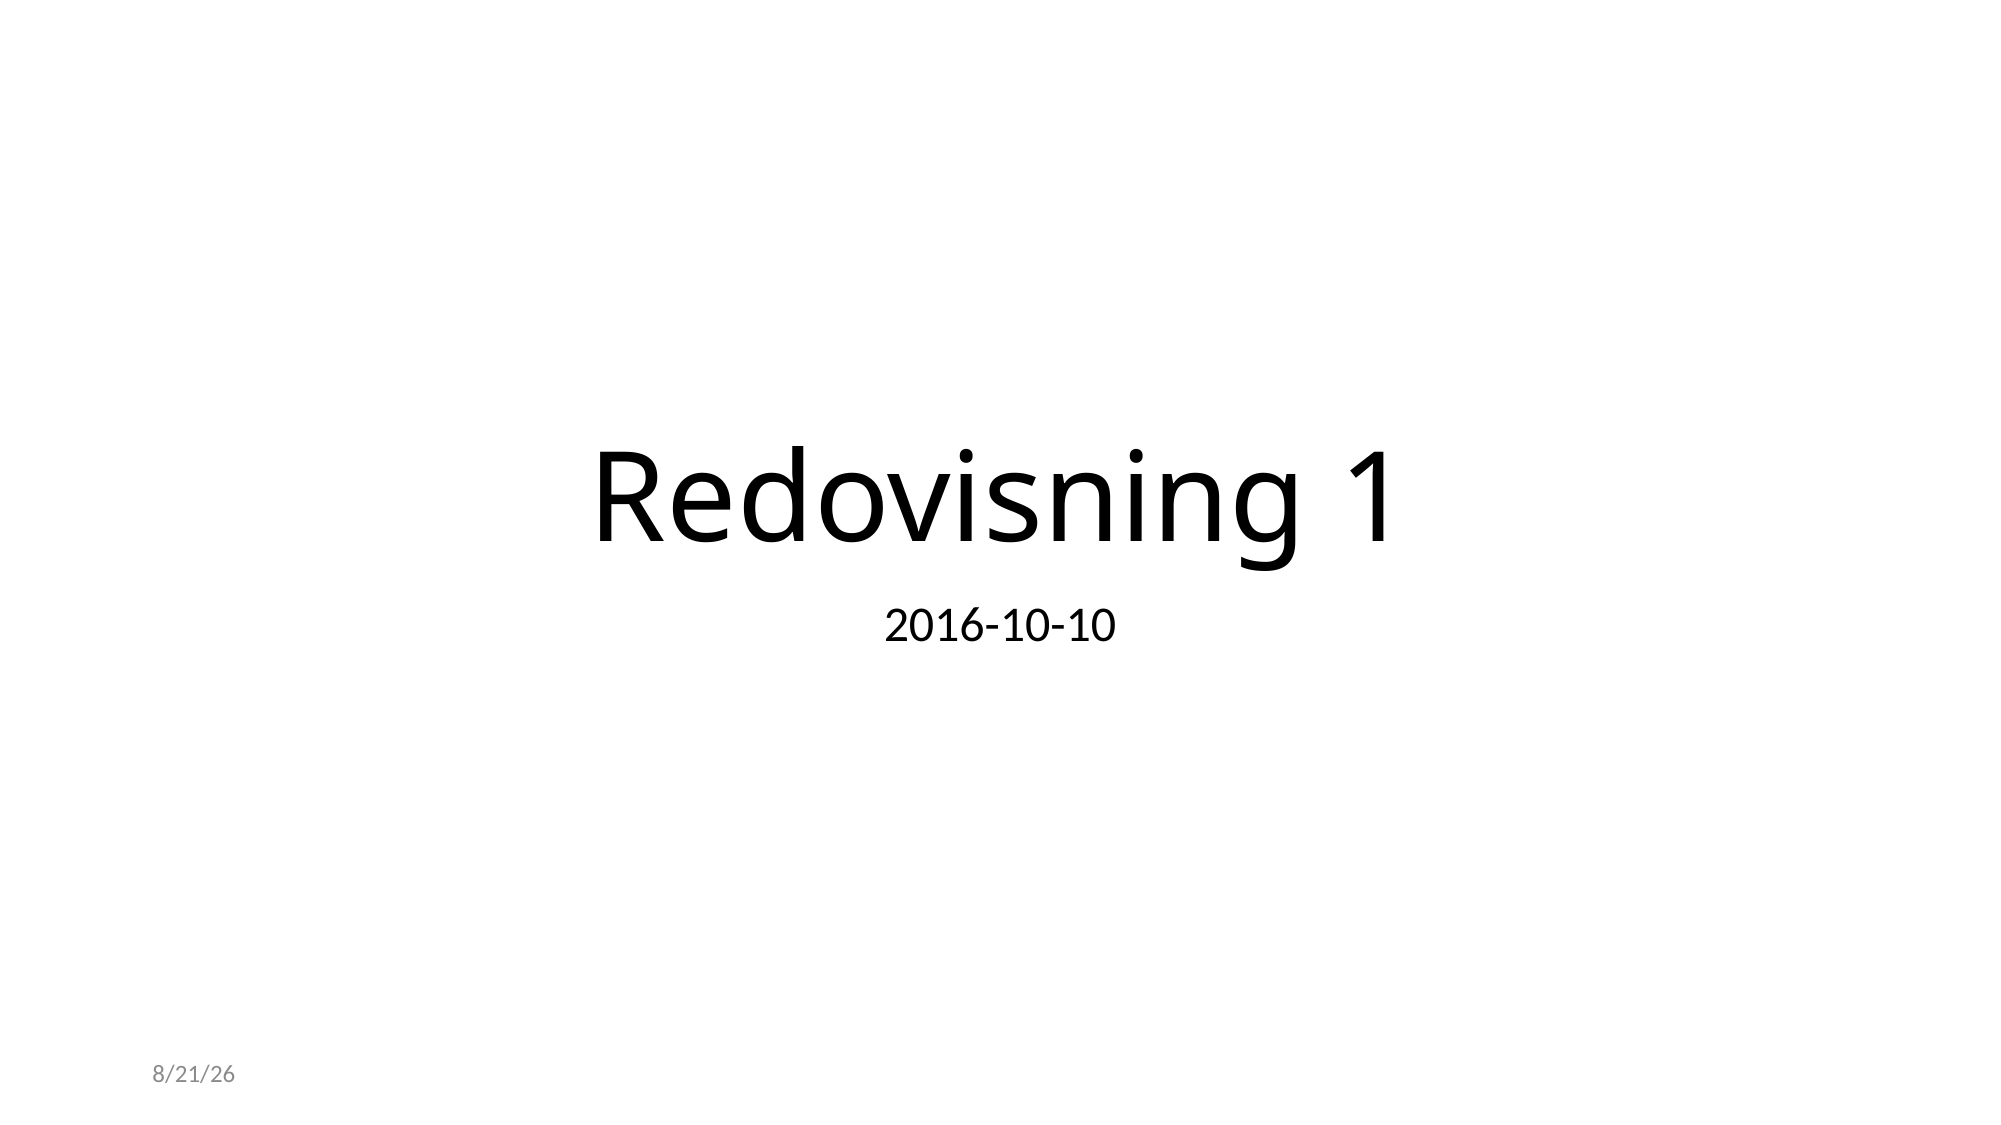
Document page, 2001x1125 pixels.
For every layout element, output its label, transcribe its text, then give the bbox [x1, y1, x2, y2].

subtitle 2016-10-10 [249, 590, 1750, 863]
text_box 2016/10/7 [137, 1042, 588, 1103]
title Redovisning 1 [249, 184, 1750, 576]
